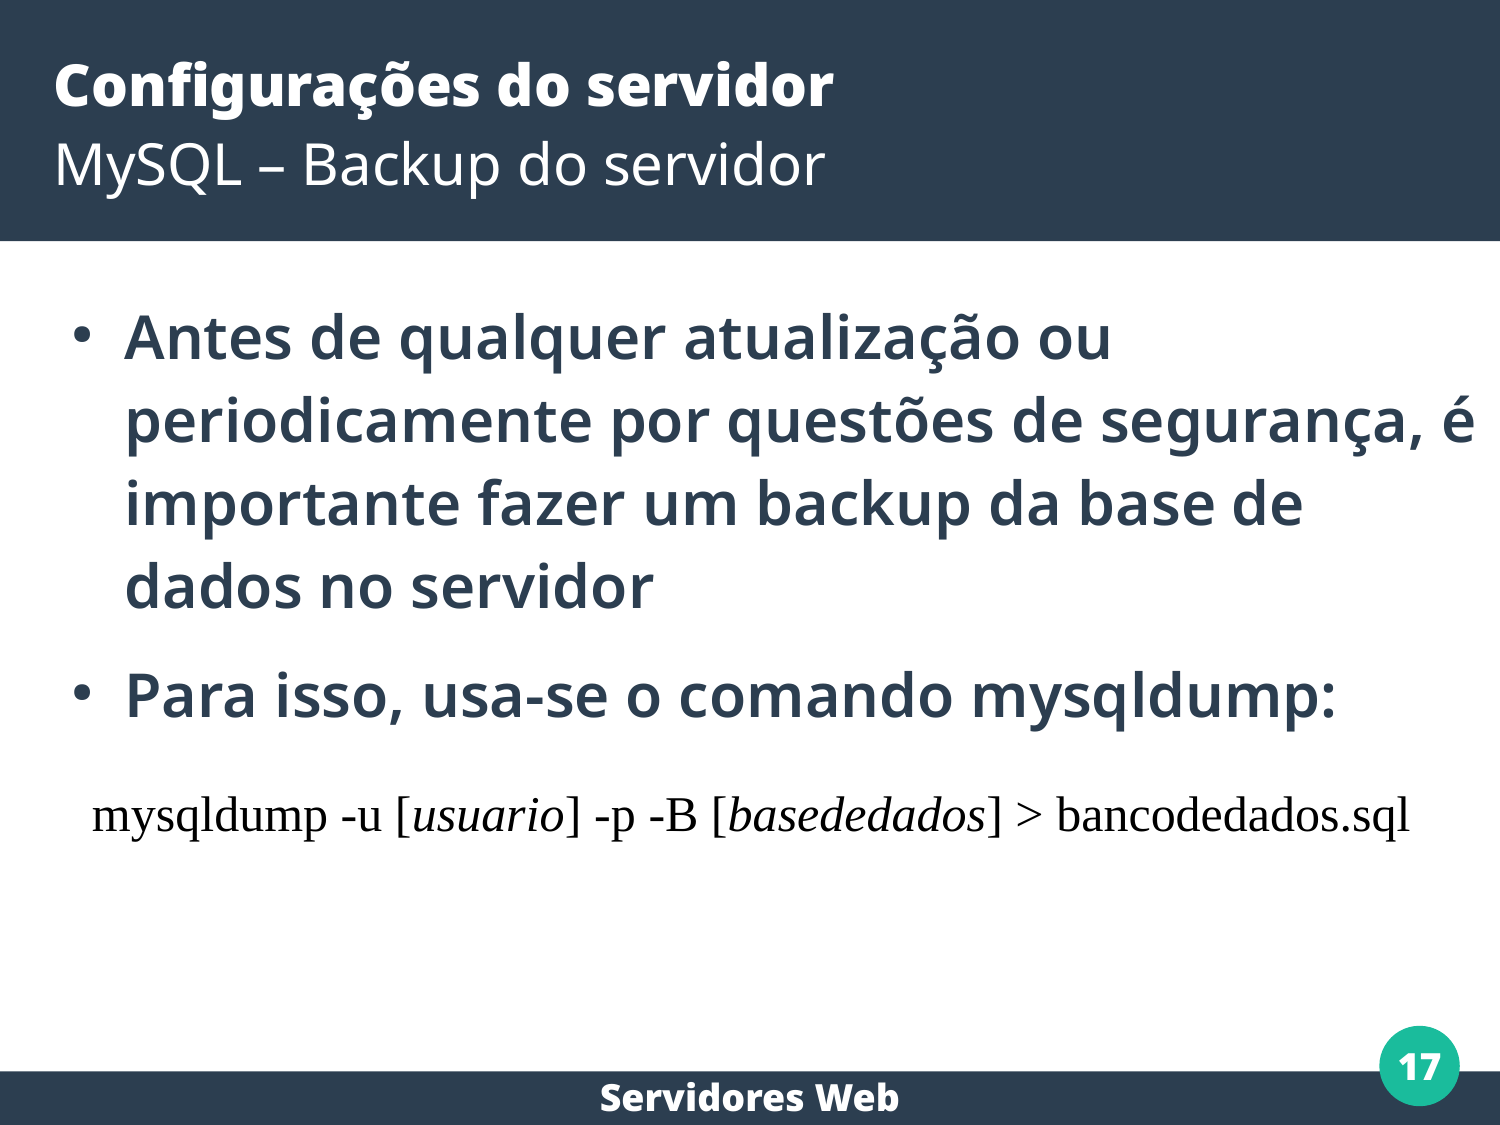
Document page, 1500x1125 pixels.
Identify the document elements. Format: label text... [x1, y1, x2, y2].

text_box mysqldump -u [usuario] -p -B [basededados] > bancodedados.sql [41, 774, 1489, 910]
title Configurações do servidor MySQL – Backup do servidor [53, 44, 1447, 188]
list Antes de qualquer atualização ou periodicamente por questões de segurança, é importante fazer um backup da base de dados no servidor Para isso, usa-se o comando mysqldump: [53, 910, 1489, 1045]
list Antes de qualquer atualização ou periodicamente por questões de segurança, é importante fazer um backup da base de dados no servidor Para isso, usa-se o comando mysqldump: [53, 294, 1489, 774]
